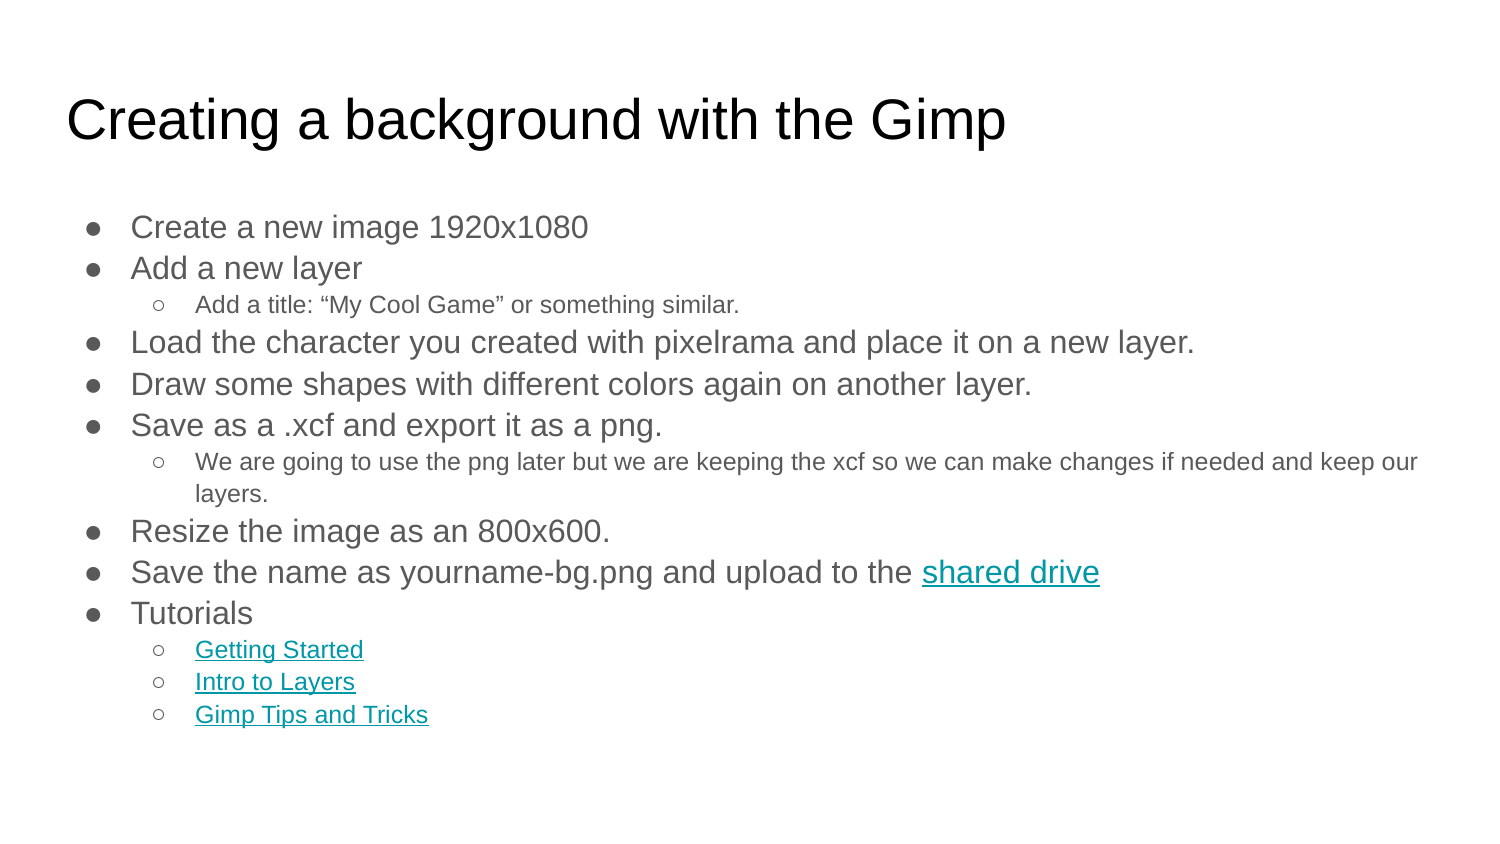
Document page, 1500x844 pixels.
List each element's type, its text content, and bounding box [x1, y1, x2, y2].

list Create a new image 1920x1080 Add a new layer Add a title: “My Cool Game” or something similar. Load the character you created with pixelrama and place it on a new layer. Draw some shapes with different colors again on another layer. Save as a .xcf and export it as a png. We are going to use the png later but we are keeping the xcf so we can make changes if needed and keep our layers. Resize the image as an 800x600. Save the name as yourname-bg.png and upload to the shared drive Tutorials Getting Started Intro to Layers Gimp Tips and Tricks [51, 189, 1449, 750]
title Creating a background with the Gimp [51, 72, 1449, 167]
